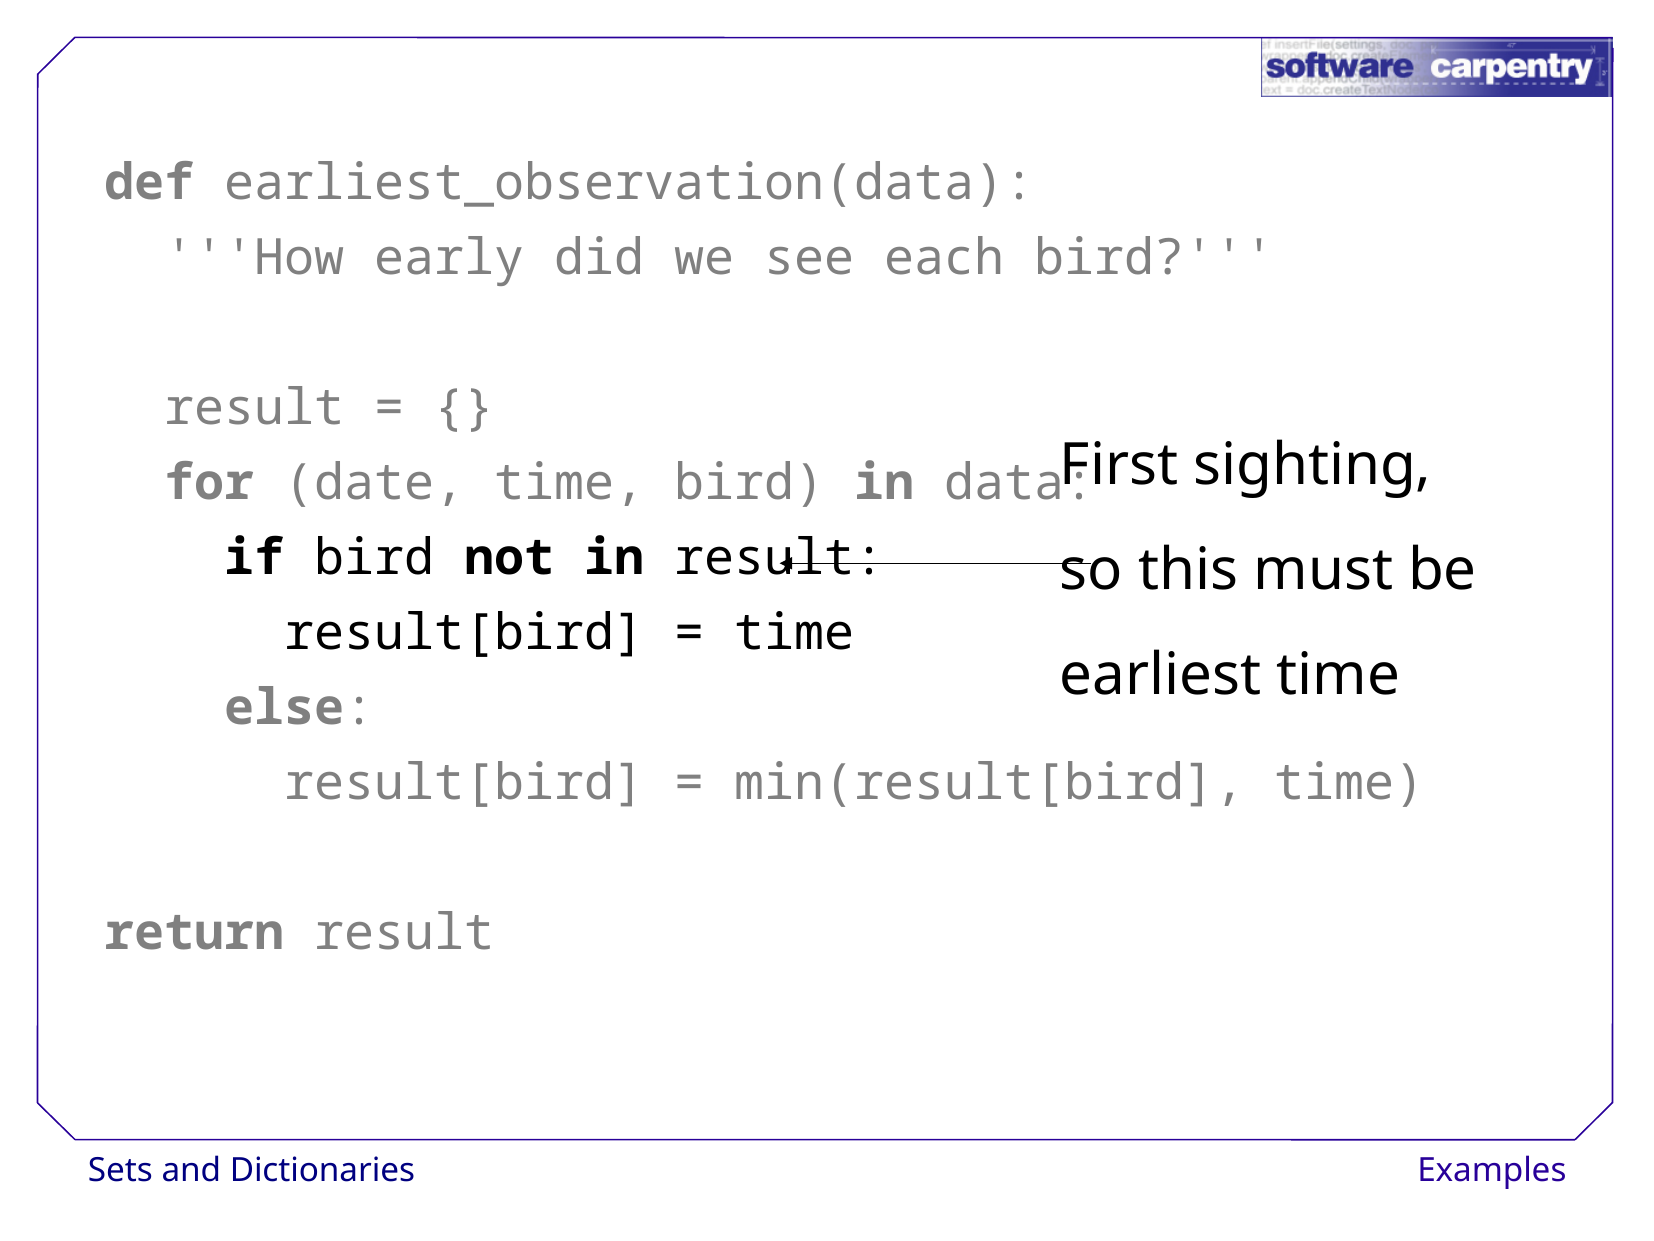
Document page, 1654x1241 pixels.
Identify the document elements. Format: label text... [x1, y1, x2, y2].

picture [1261, 39, 1613, 97]
text_box First sighting, so this must be earliest time [1045, 383, 1642, 715]
text_box def earliest_observation(data): '''How early did we see each bird?''' result = {} for (date, time, bird) in data: if bird not in result: result[bird] = time else: result[bird] = min(result[bird], time) return result [89, 126, 1512, 1058]
